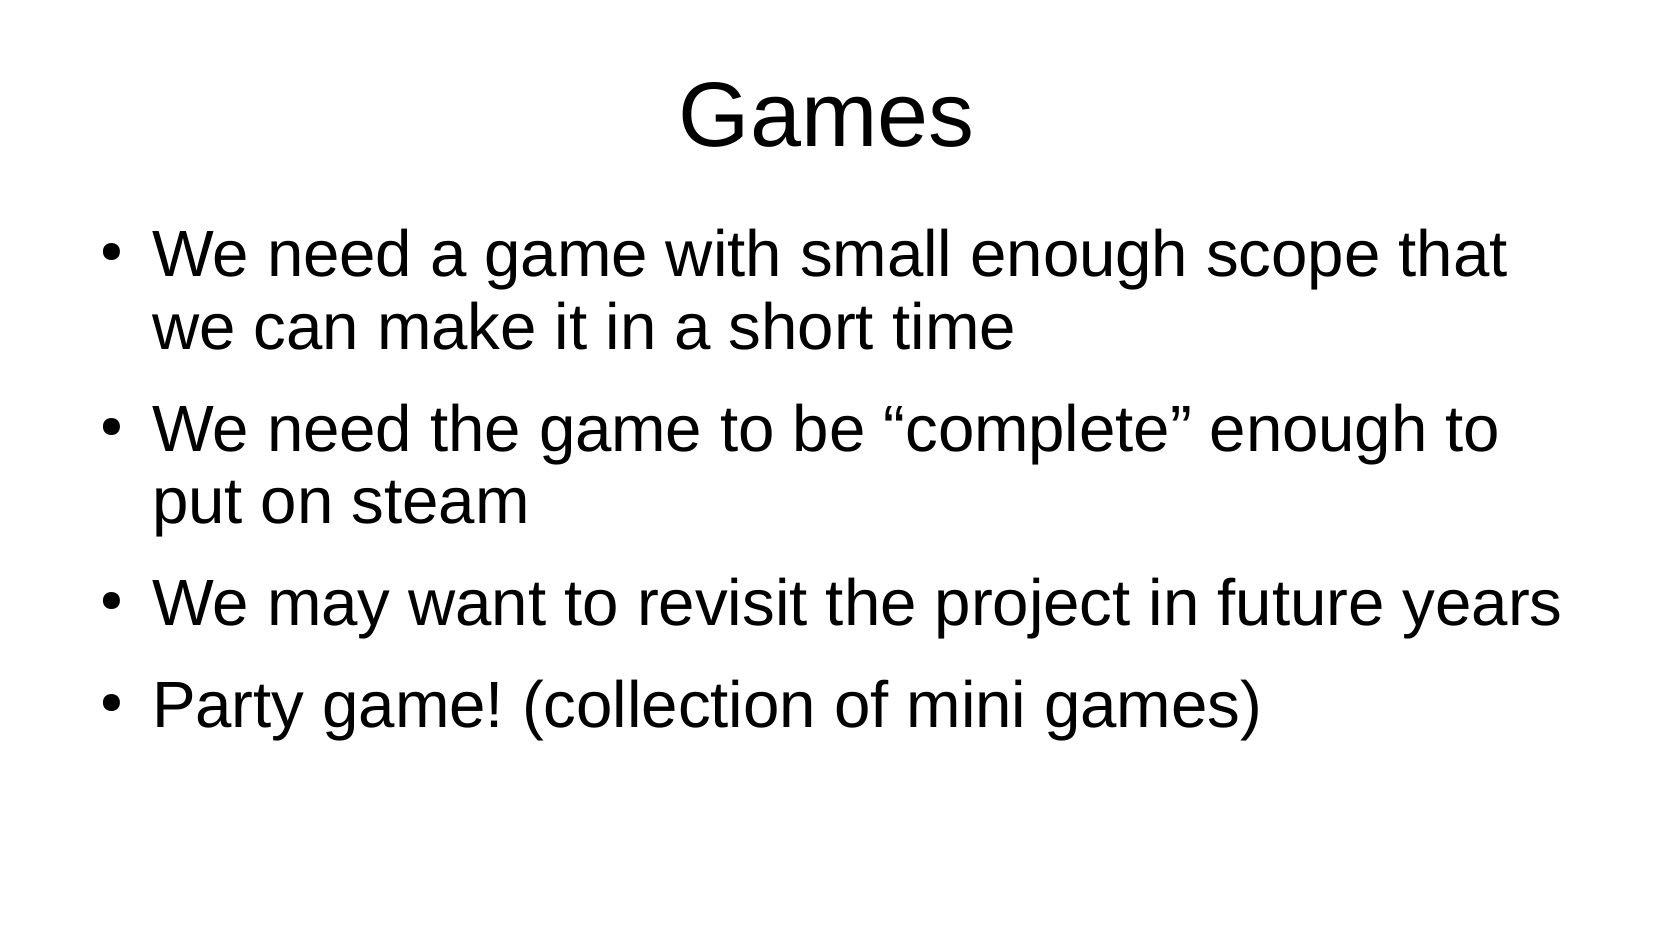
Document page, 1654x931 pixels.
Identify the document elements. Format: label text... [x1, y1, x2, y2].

title Games [82, 37, 1571, 193]
list We need a game with small enough scope that we can make it in a short time We need the game to be “complete” enough to put on steam We may want to revisit the project in future years Party game! (collection of mini games) [82, 217, 1571, 758]
